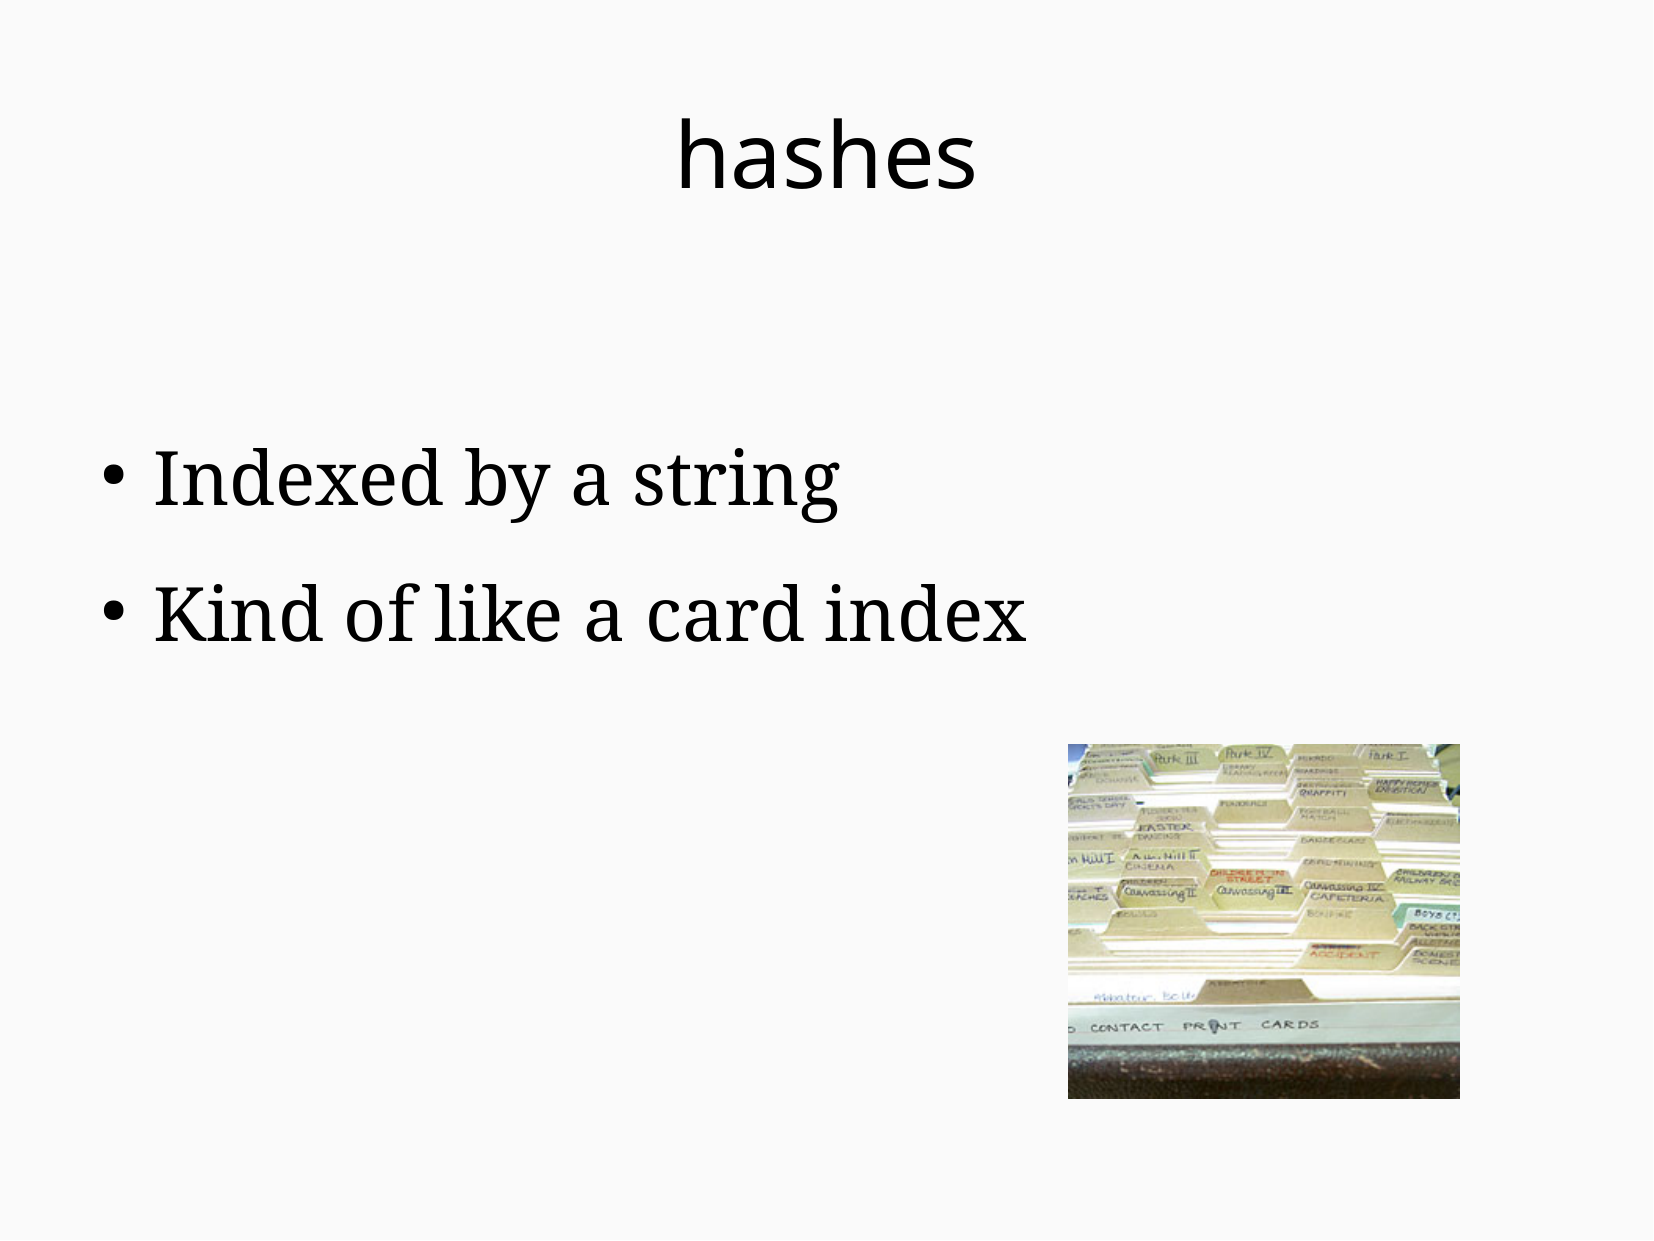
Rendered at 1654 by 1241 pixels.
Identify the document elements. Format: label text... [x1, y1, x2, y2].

picture [1068, 744, 1460, 1099]
list Indexed by a string Kind of like a card index [82, 290, 1571, 1010]
title hashes [82, 49, 1571, 257]
